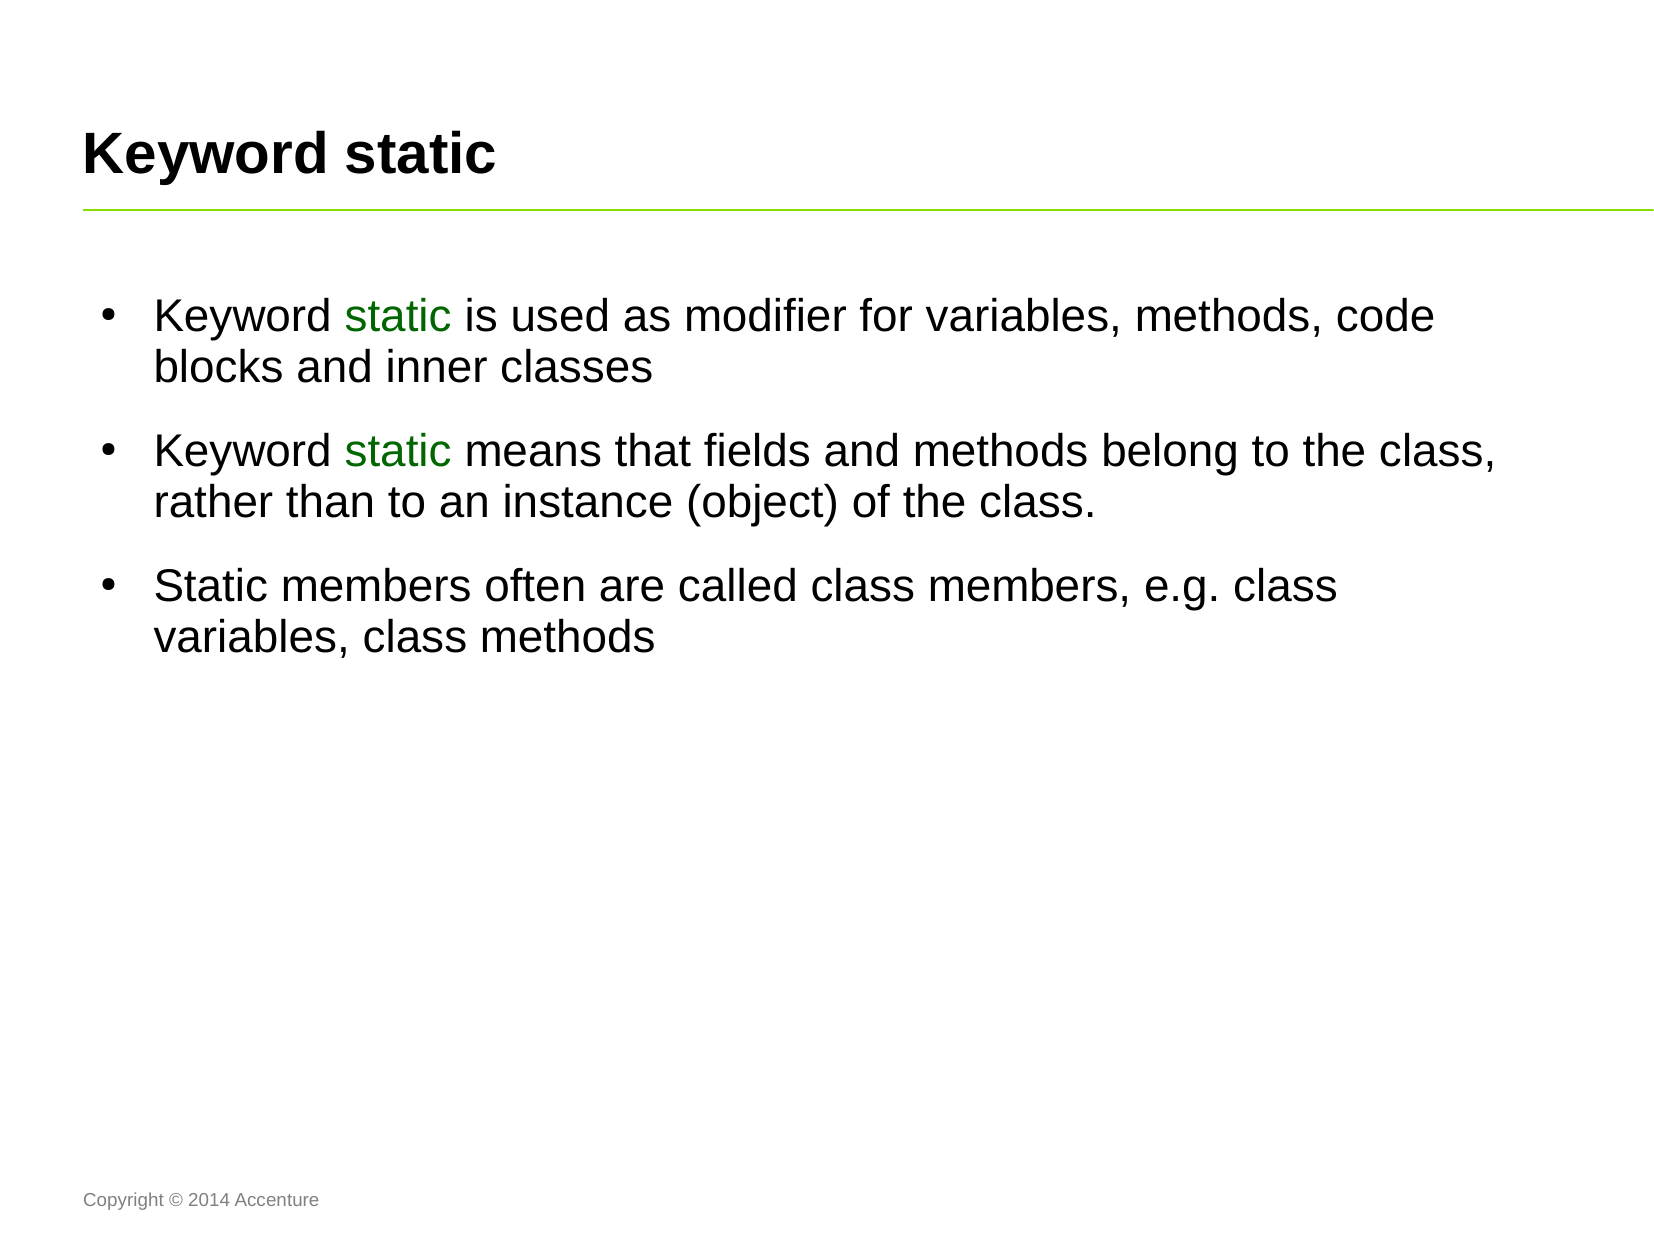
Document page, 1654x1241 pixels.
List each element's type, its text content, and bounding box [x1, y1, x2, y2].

list Keyword static is used as modifier for variables, methods, code blocks and inner classes Keyword static means that fields and methods belong to the class, rather than to an instance (object) of the class. Static members often are called class members, e.g. class variables, class methods [82, 290, 1538, 1010]
title Keyword static [82, 83, 1571, 223]
